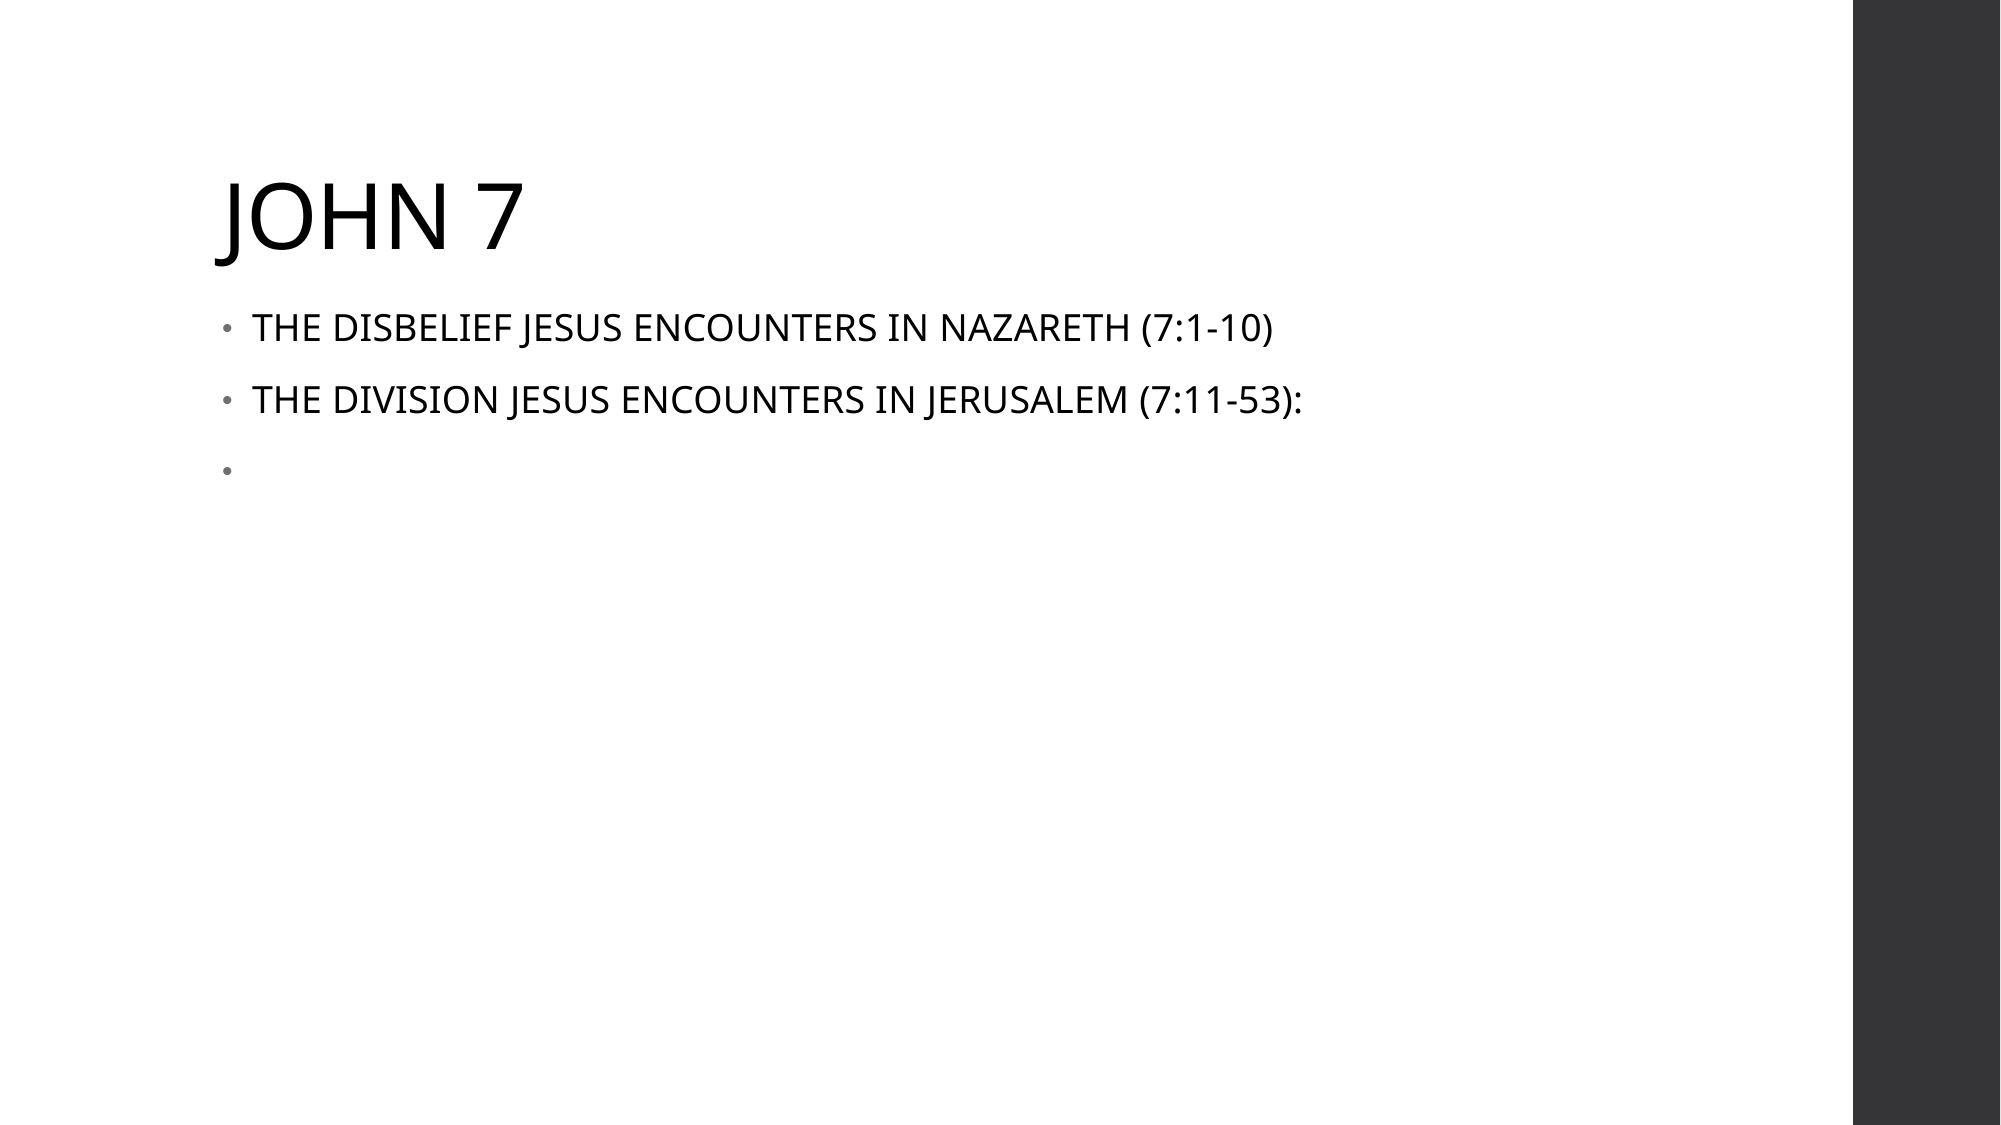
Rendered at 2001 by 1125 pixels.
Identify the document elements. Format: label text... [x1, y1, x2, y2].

list THE DISBELIEF JESUS ENCOUNTERS IN NAZARETH (7:1-10) THE DIVISION JESUS ENCOUNTERS IN JERUSALEM (7:11-53): [206, 299, 1617, 1014]
title JOHN 7 [206, 60, 1797, 278]
